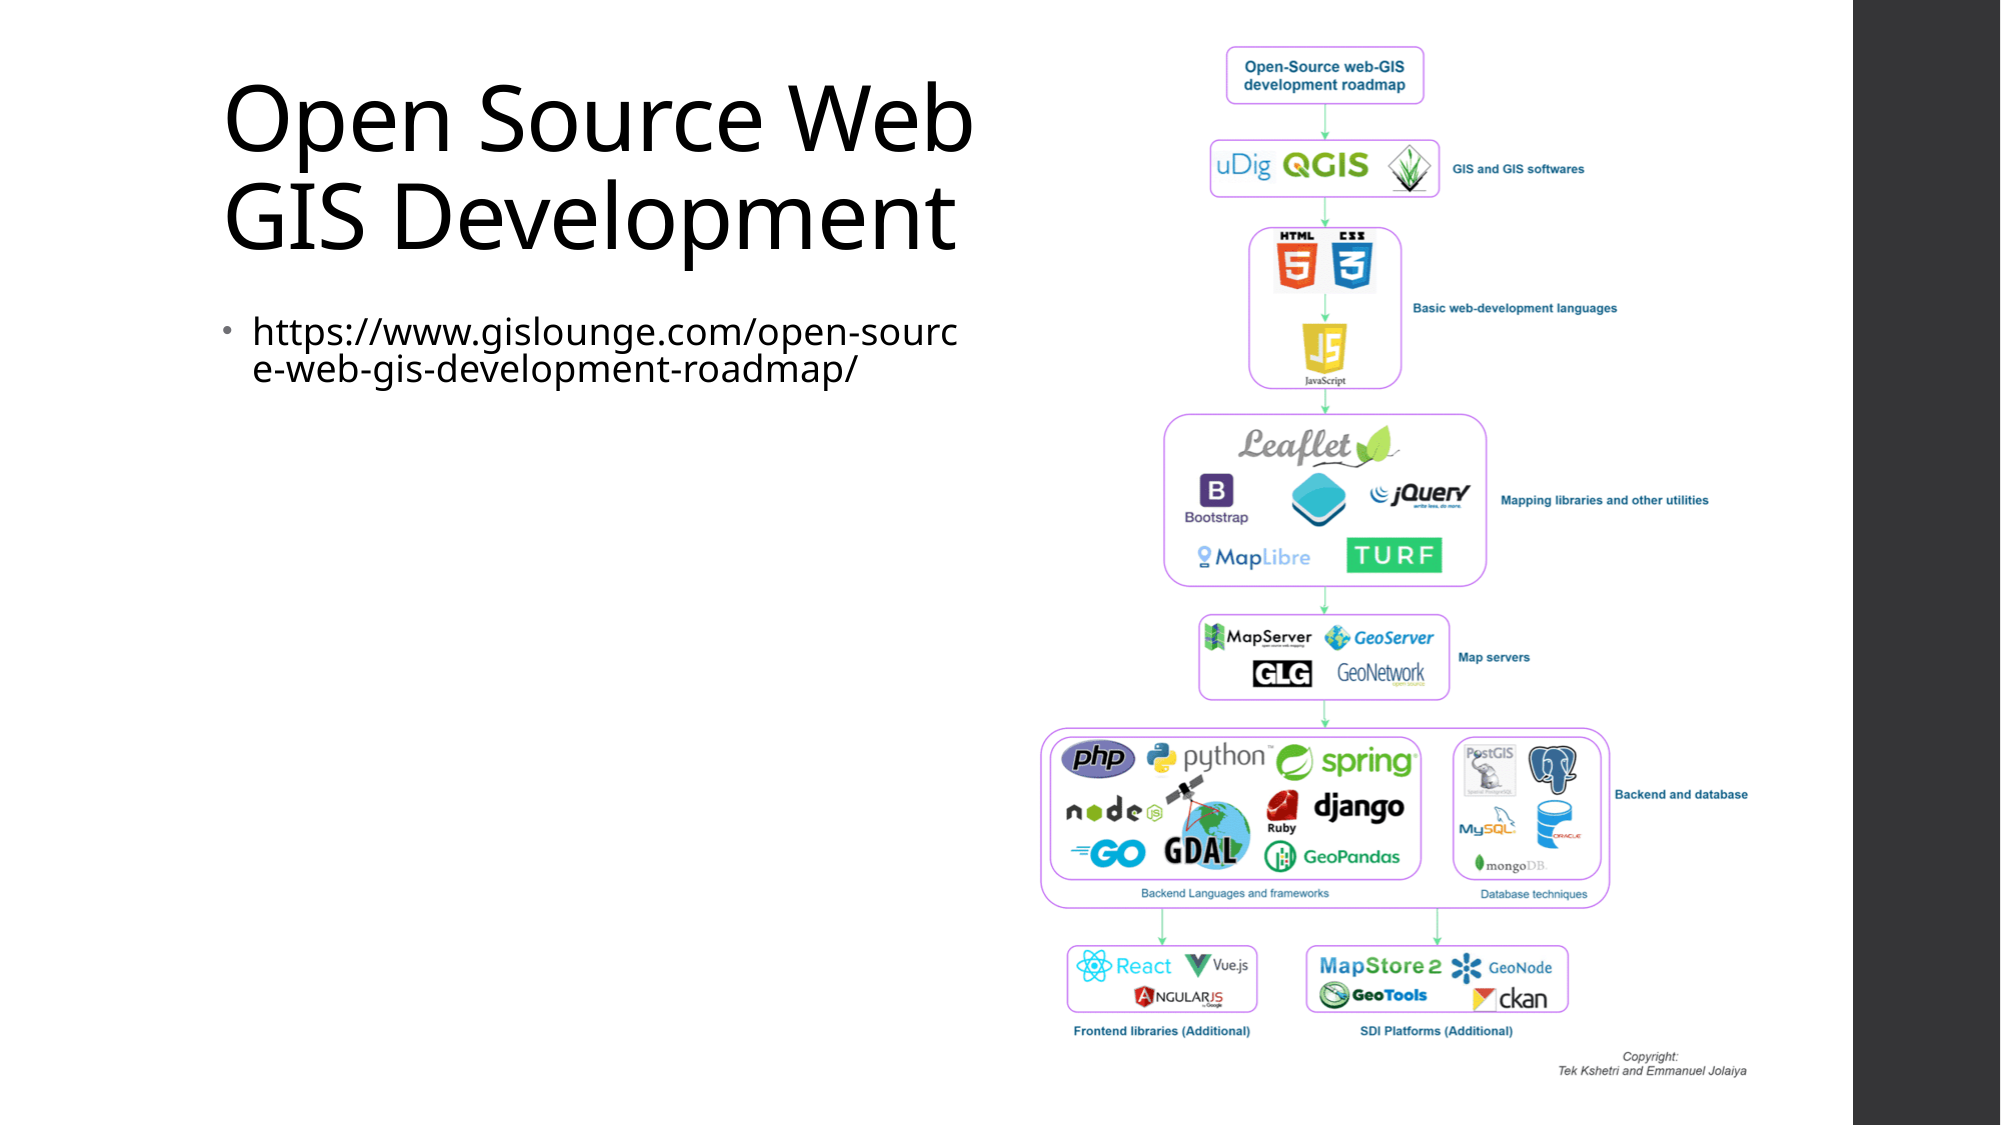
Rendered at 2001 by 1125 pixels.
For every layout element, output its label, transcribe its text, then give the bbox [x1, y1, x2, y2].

picture [993, 0, 1804, 1125]
title Open Source Web GIS Development [206, 60, 993, 278]
list https://www.gislounge.com/open-source-web-gis-development-roadmap/ [206, 299, 993, 1014]
